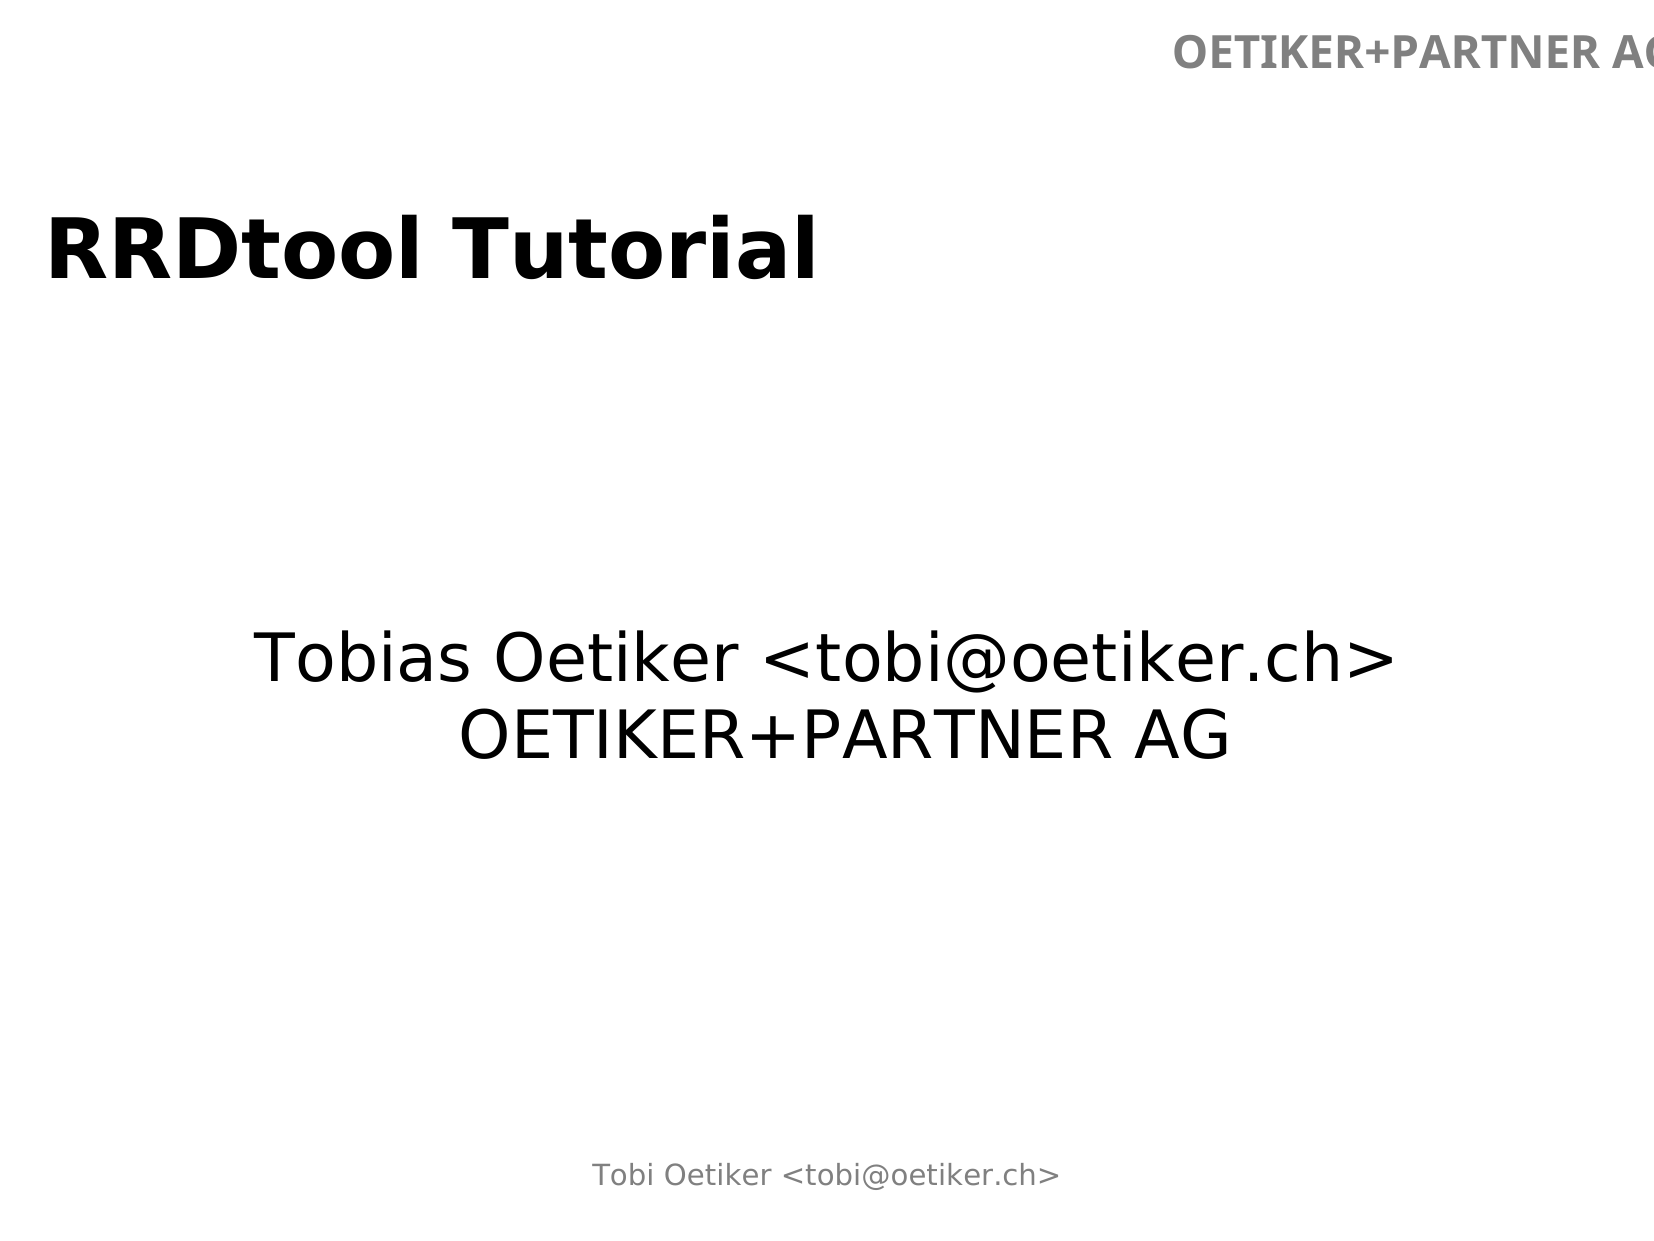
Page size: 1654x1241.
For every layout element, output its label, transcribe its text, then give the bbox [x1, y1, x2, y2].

title RRDtool Tutorial [44, 133, 1583, 367]
subtitle Tobias Oetiker <tobi@oetiker.ch> OETIKER+PARTNER AG [50, 295, 1571, 1099]
